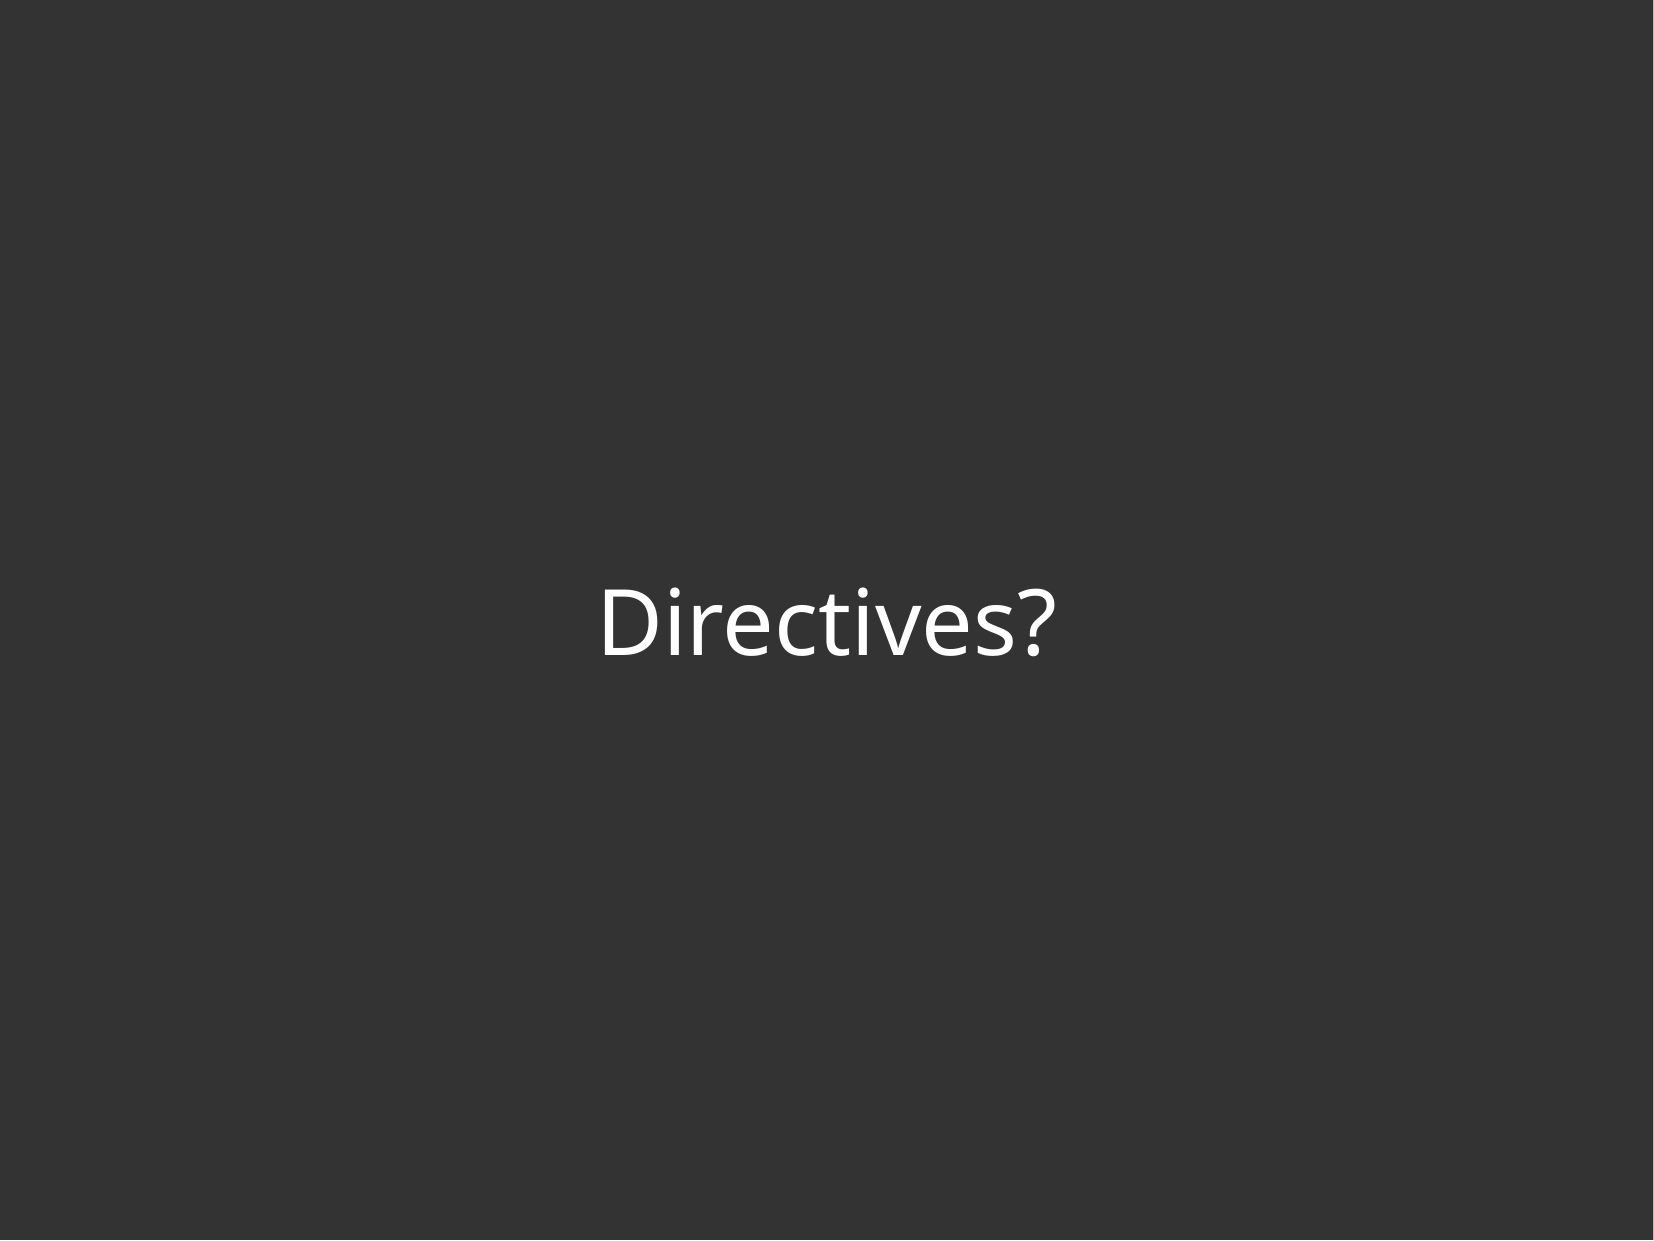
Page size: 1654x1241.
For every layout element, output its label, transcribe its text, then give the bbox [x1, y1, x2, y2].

subtitle Directives? [82, 260, 1571, 980]
